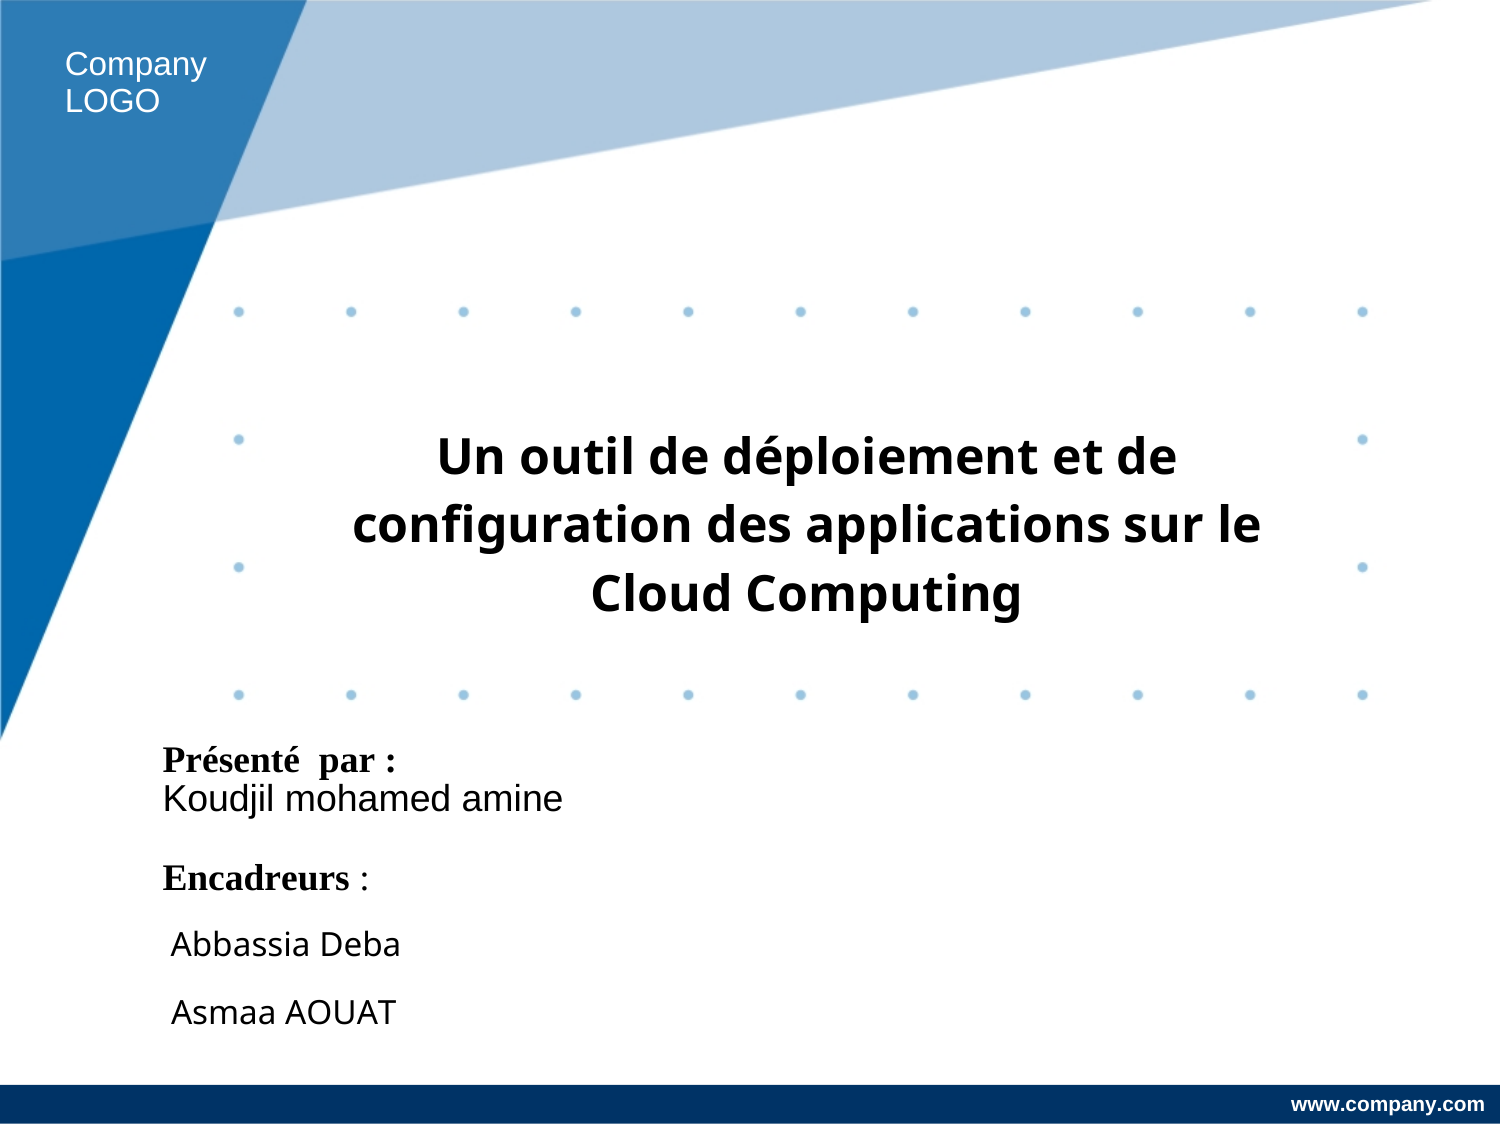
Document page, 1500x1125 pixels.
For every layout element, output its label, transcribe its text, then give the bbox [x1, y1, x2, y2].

picture [0, 0, 1500, 842]
title Un outil de déploiement et de configuration des applications sur le Cloud Computing [265, 413, 1349, 650]
text_box Koudjil mohamed amine [147, 769, 709, 827]
text_box Encadreurs : Abbassia Deba Asmaa AOUAT [147, 828, 650, 1063]
text_box Présenté par : [147, 711, 414, 768]
